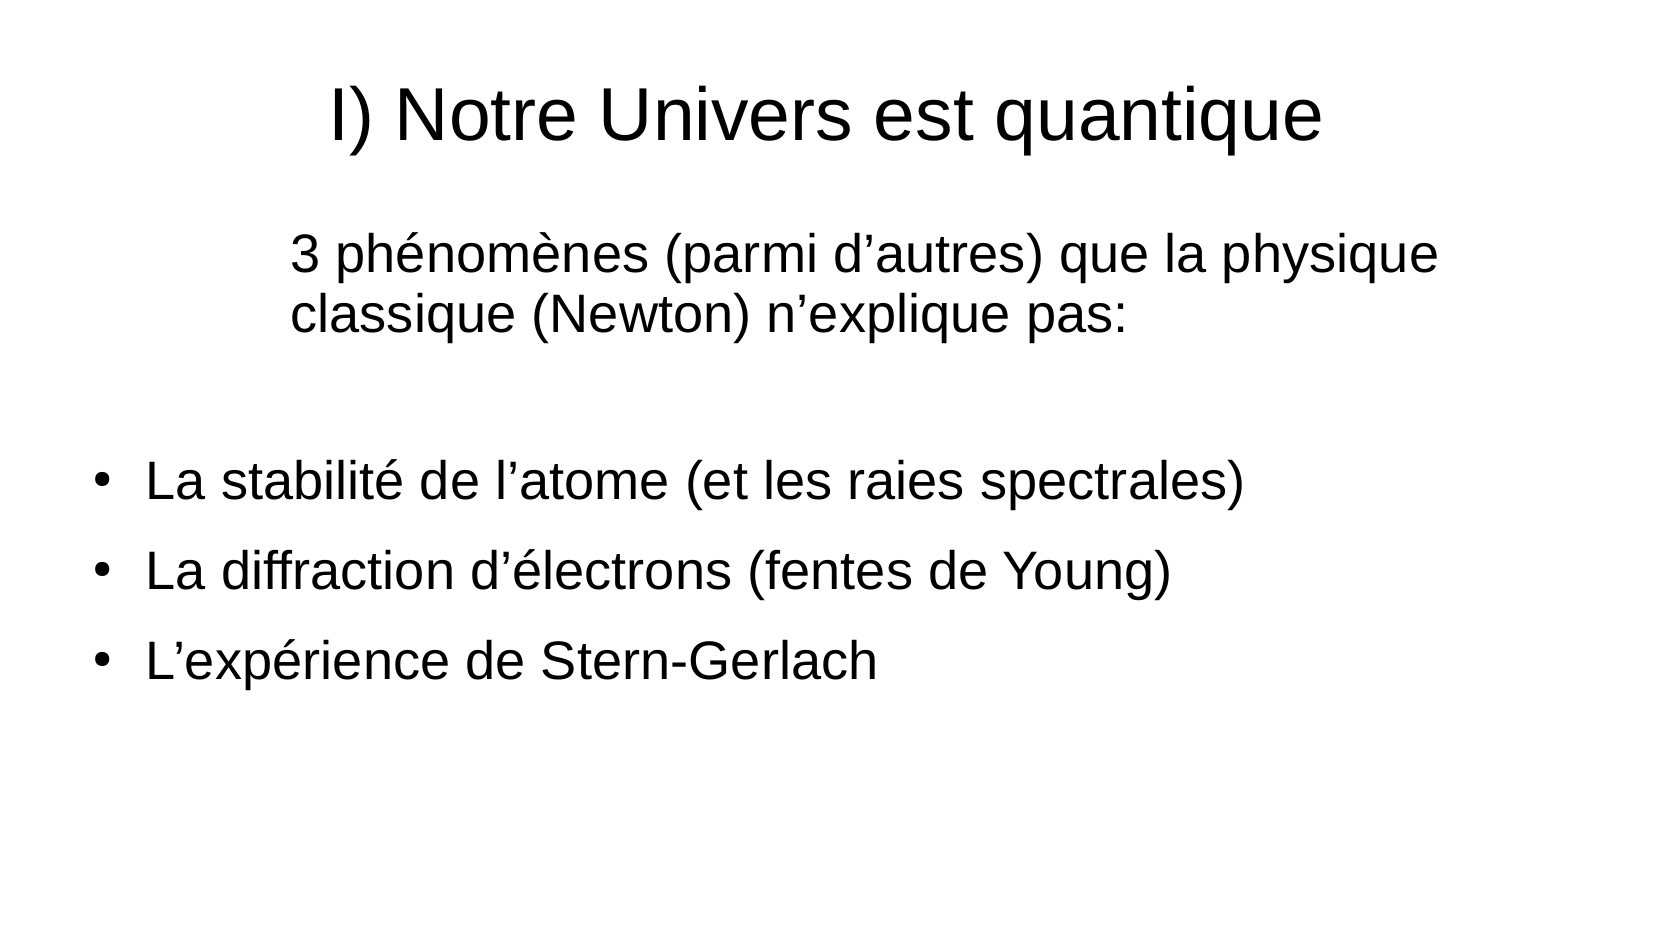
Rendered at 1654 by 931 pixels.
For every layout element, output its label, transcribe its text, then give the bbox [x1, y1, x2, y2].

text_box 3 phénomènes (parmi d’autres) que la physique classique (Newton) n’explique pas: [275, 216, 1538, 413]
list La stabilité de l’atome (et les raies spectrales) La diffraction d’électrons (fentes de Young) L’expérience de Stern-Gerlach [75, 360, 1564, 901]
title I) Notre Univers est quantique [82, 37, 1571, 193]
